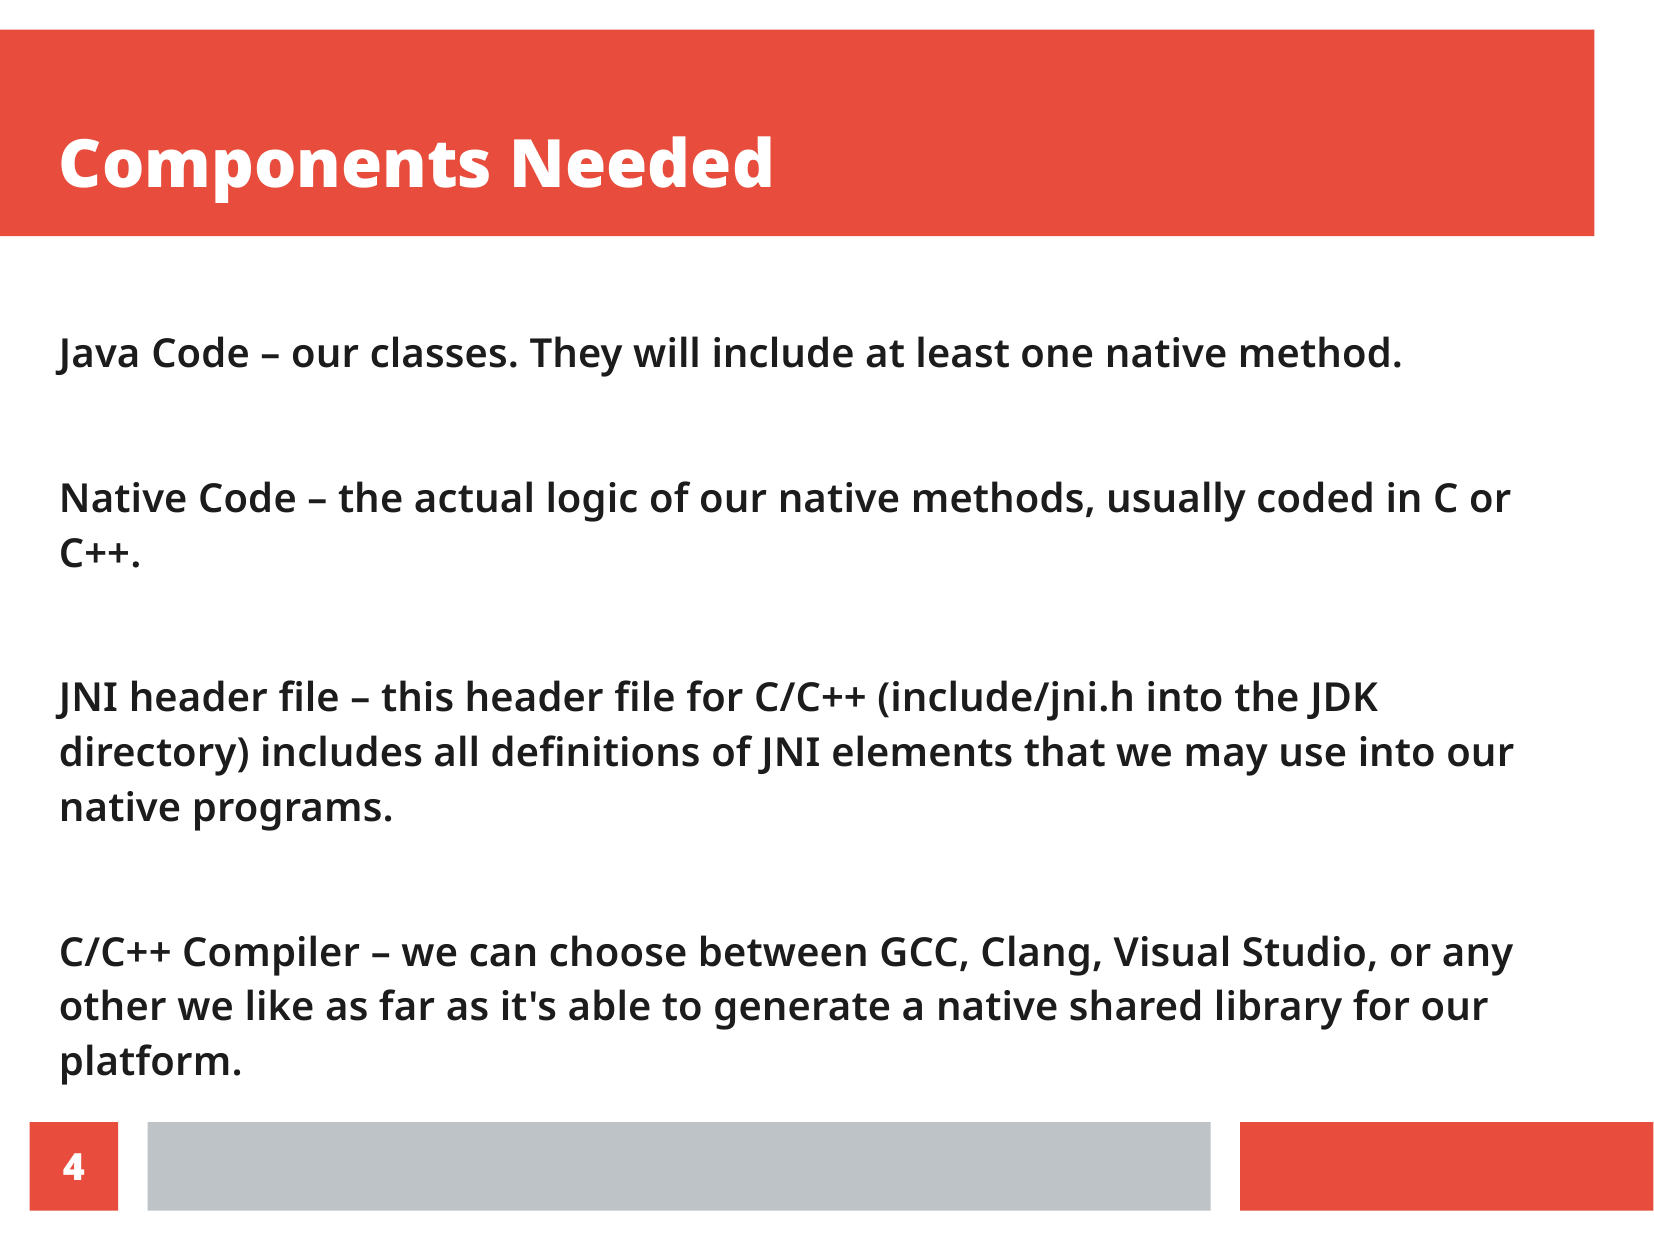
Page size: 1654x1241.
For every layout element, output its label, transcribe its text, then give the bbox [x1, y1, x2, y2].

list Java Code – our classes. They will include at least one native method. Native Code – the actual logic of our native methods, usually coded in C or C++. JNI header file – this header file for C/C++ (include/jni.h into the JDK directory) includes all definitions of JNI elements that we may use into our native programs. C/C++ Compiler – we can choose between GCC, Clang, Visual Studio, or any other we like as far as it's able to generate a native shared library for our platform. [59, 324, 1565, 1093]
title Components Needed [59, 59, 1595, 207]
